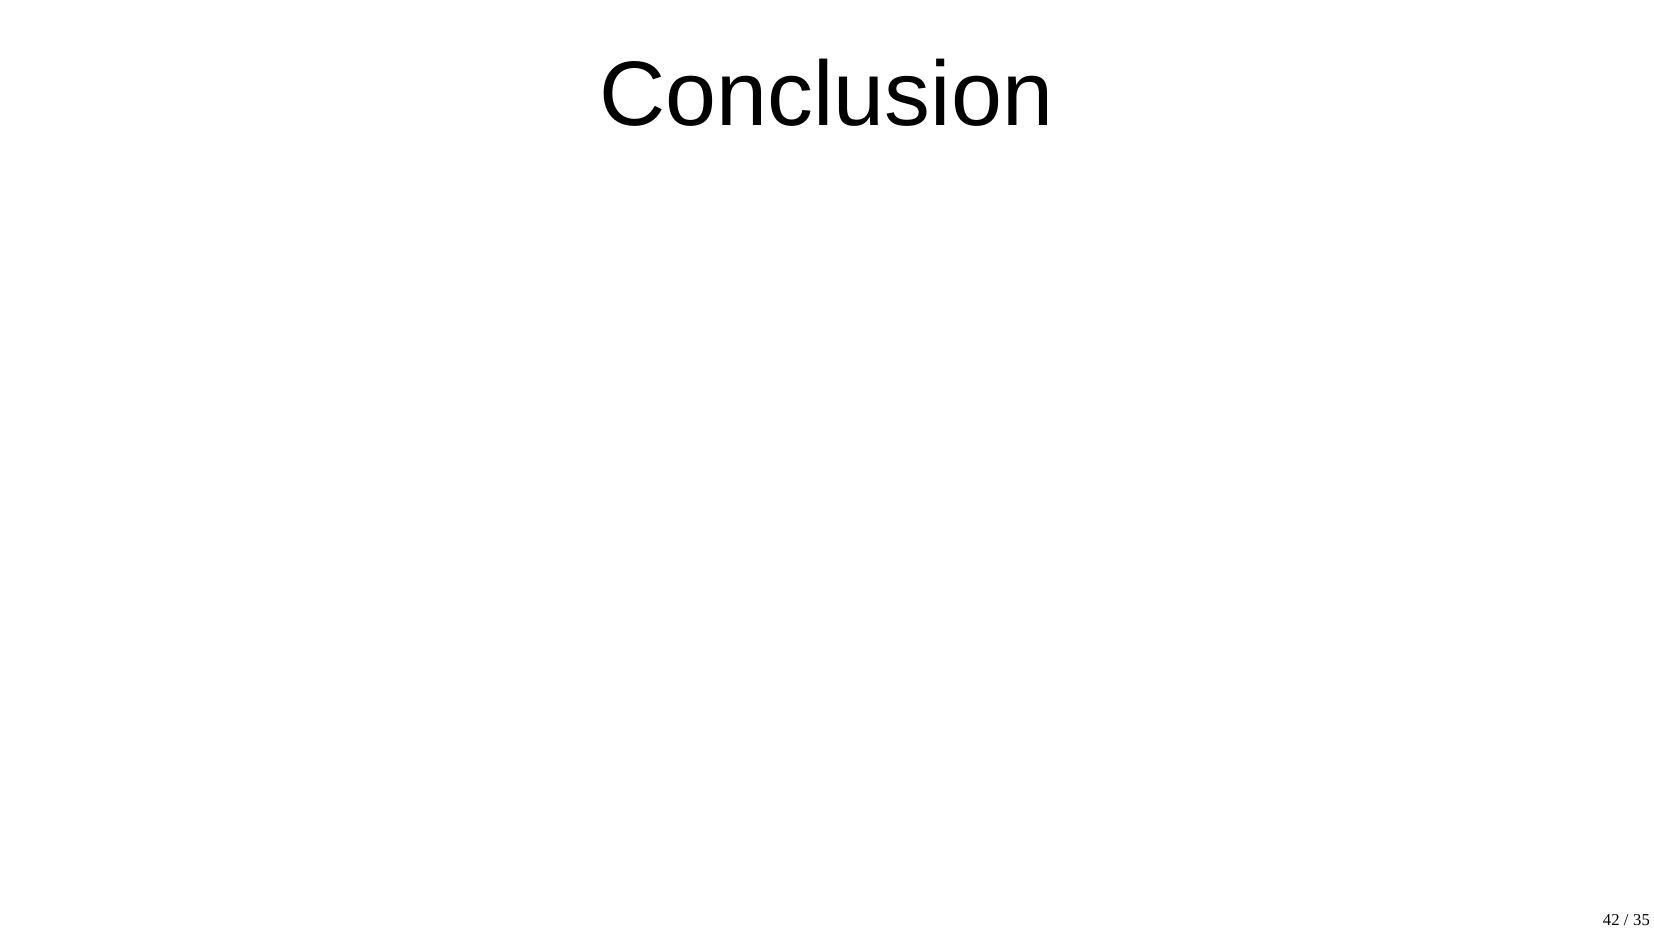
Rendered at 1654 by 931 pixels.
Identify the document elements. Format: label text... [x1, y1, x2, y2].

title Conclusion [82, 37, 1571, 151]
